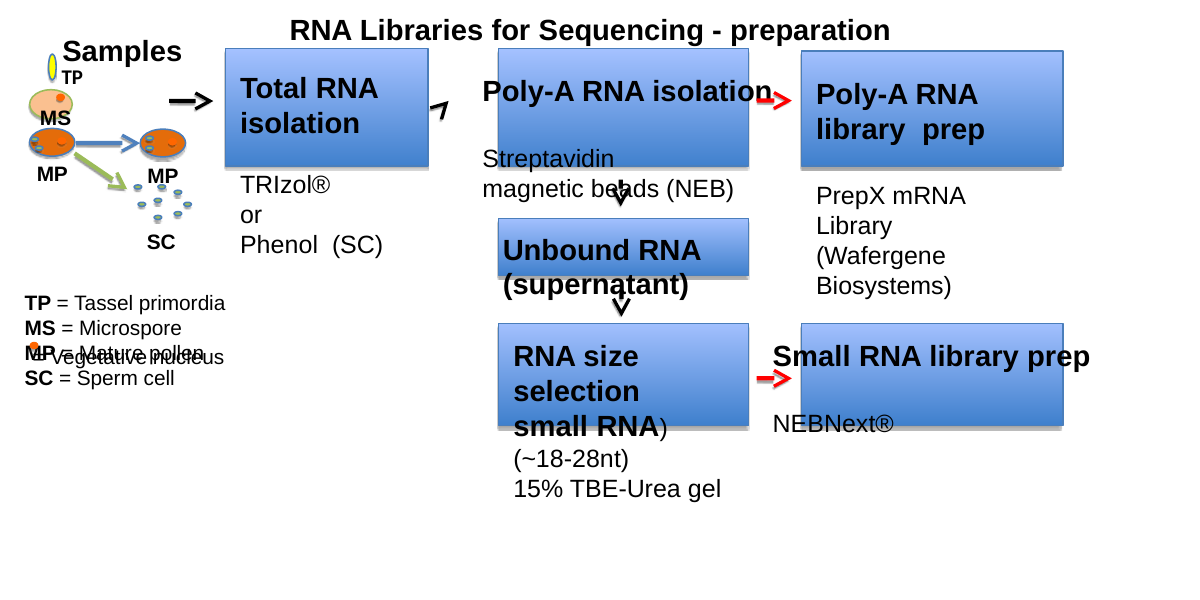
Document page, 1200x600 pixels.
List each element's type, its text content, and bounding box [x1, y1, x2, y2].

text_box [154, 215, 162, 220]
text_box TP = Tassel primordia MS = Microspore MP = Mature pollen SC = Sperm cell [9, 282, 350, 398]
text_box RNA size selection small RNA) (~18-28nt) 15% TBE-Urea gel [498, 329, 749, 580]
text_box = Vegetative nucleus [17, 335, 240, 376]
text_box Small RNA library prep NEBNext® [758, 329, 1106, 445]
text_box MS [25, 97, 86, 138]
text_box [498, 218, 749, 276]
text_box MP [22, 153, 83, 194]
text_box Poly-A RNA library prep PrepX mRNA Library (Wafergene Biosystems) [801, 67, 1063, 323]
text_box [32, 90, 46, 97]
text_box [154, 198, 162, 203]
text_box [29, 128, 75, 153]
text_box [183, 202, 192, 207]
text_box [498, 54, 749, 64]
text_box [498, 323, 749, 329]
text_box Poly-A RNA isolation Streptavidin magnetic beads (NEB) [467, 64, 788, 210]
text_box Samples [47, 24, 198, 75]
text_box MP [132, 155, 193, 195]
text_box Unbound RNA (supernatant) [488, 223, 724, 309]
text_box [138, 202, 146, 207]
text_box [225, 48, 428, 61]
text_box RNA Libraries for Sequencing - preparation [274, 3, 907, 54]
text_box [174, 211, 182, 216]
text_box Total RNA isolation TRIzol® or Phenol (SC) [225, 61, 439, 267]
text_box [801, 323, 1063, 329]
text_box [140, 129, 186, 155]
text_box SC [132, 221, 191, 262]
text_box [801, 50, 1063, 67]
text_box [29, 341, 39, 350]
text_box [56, 93, 66, 102]
text_box TP [46, 56, 98, 97]
